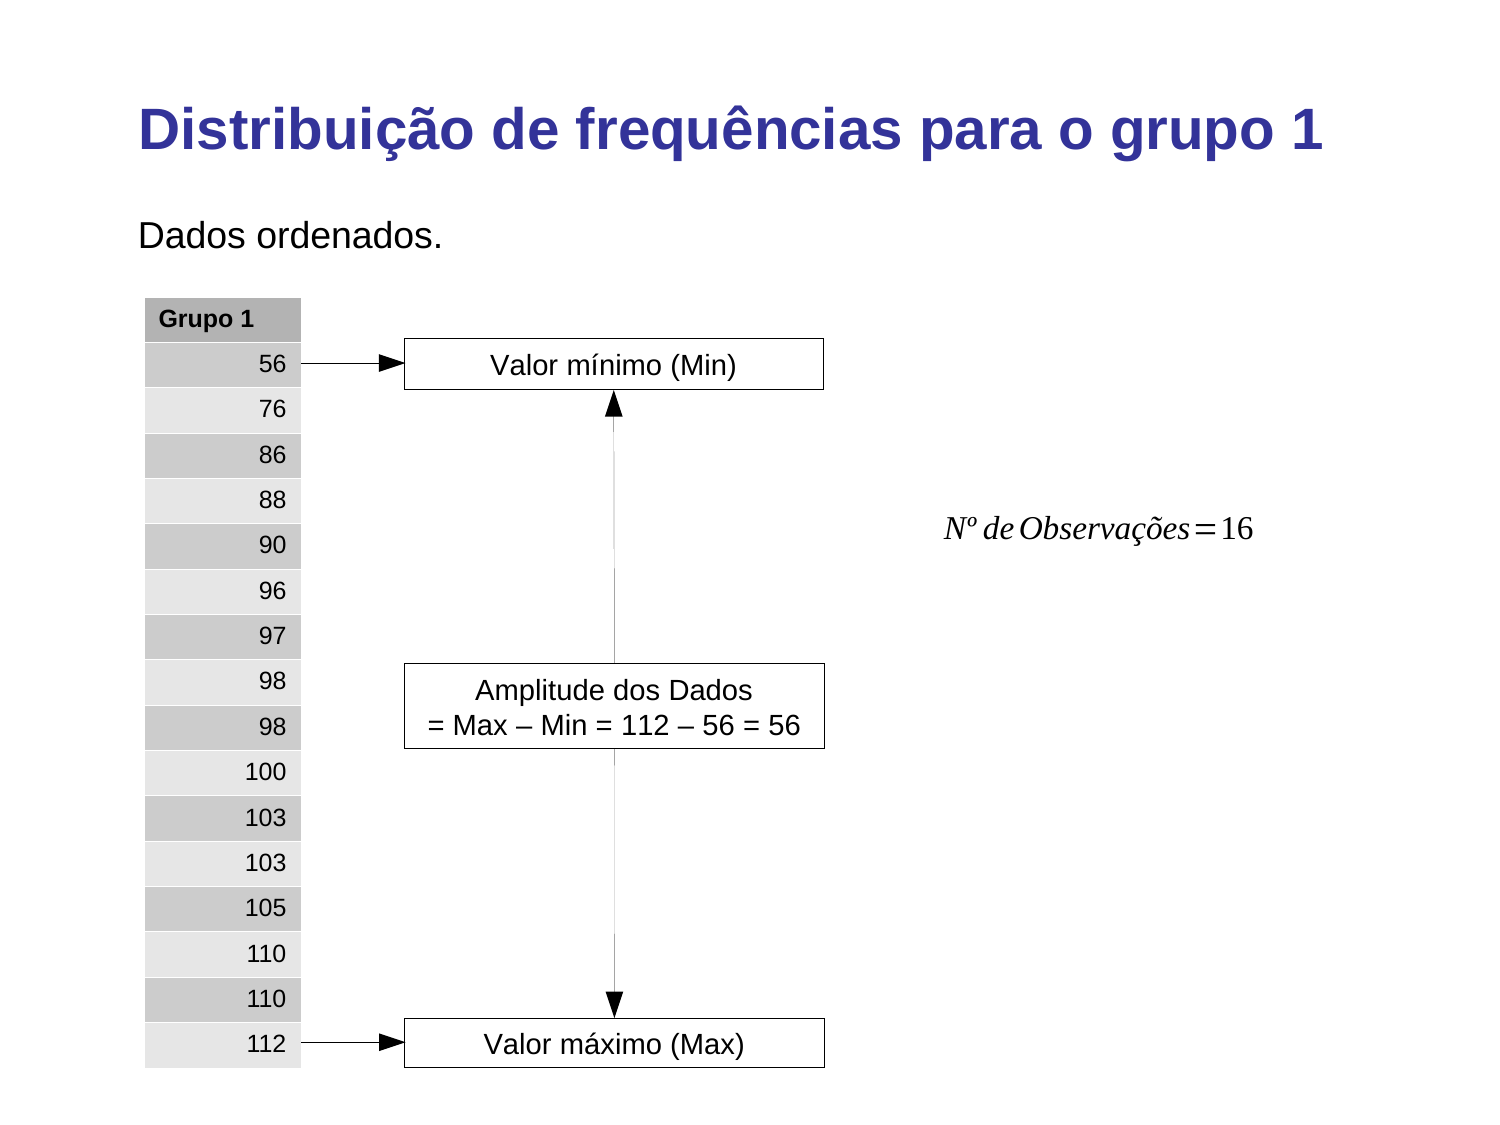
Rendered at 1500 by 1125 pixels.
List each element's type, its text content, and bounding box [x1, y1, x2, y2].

table_cell 97 [145, 615, 301, 659]
text_box Valor mínimo (Min) [404, 338, 824, 390]
table_cell 105 [145, 887, 301, 931]
table_cell 56 [145, 343, 301, 387]
table_cell 110 [145, 978, 301, 1022]
table_cell 90 [145, 524, 301, 569]
table_header Grupo 1 [145, 298, 301, 342]
text_box Distribuição de frequências para o grupo 1 [123, 84, 1400, 179]
text_box Amplitude dos Dados = Max – Min = 112 – 56 = 56 [404, 663, 825, 749]
table_cell 110 [145, 932, 301, 977]
text_box Dados ordenados. [123, 203, 1366, 330]
table_cell 100 [145, 751, 301, 795]
table_cell 76 [145, 388, 301, 433]
table_cell 96 [145, 570, 301, 614]
table_cell 98 [145, 660, 301, 705]
table_cell 103 [145, 842, 301, 886]
table_cell 88 [145, 479, 301, 523]
chart [936, 510, 1261, 548]
table_cell 103 [145, 796, 301, 841]
table_cell 112 [145, 1023, 301, 1068]
table_cell 98 [145, 706, 301, 750]
table_cell 86 [145, 434, 301, 478]
text_box Valor máximo (Max) [404, 1018, 825, 1068]
